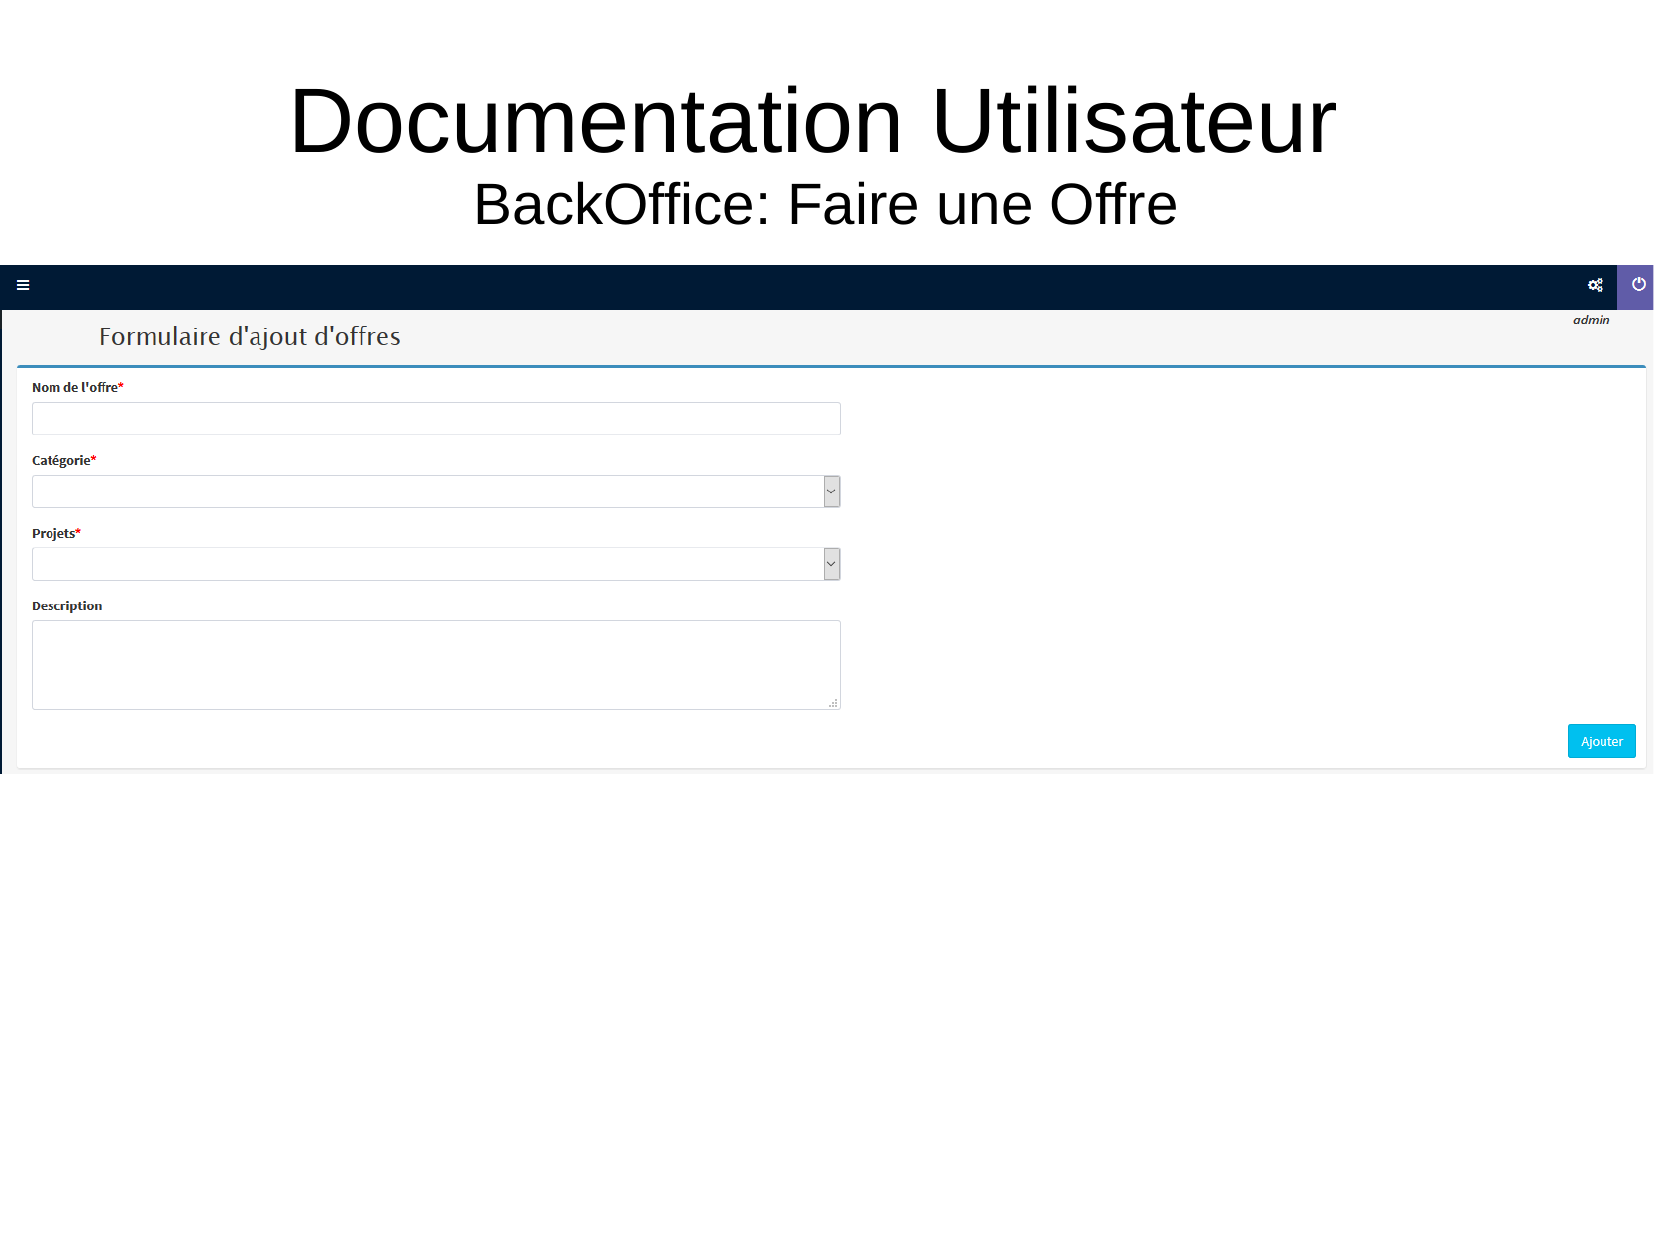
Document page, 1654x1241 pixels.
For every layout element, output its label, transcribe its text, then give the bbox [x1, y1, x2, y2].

title Documentation Utilisateur BackOffice: Faire une Offre [82, 49, 1571, 257]
picture [0, 265, 1654, 774]
